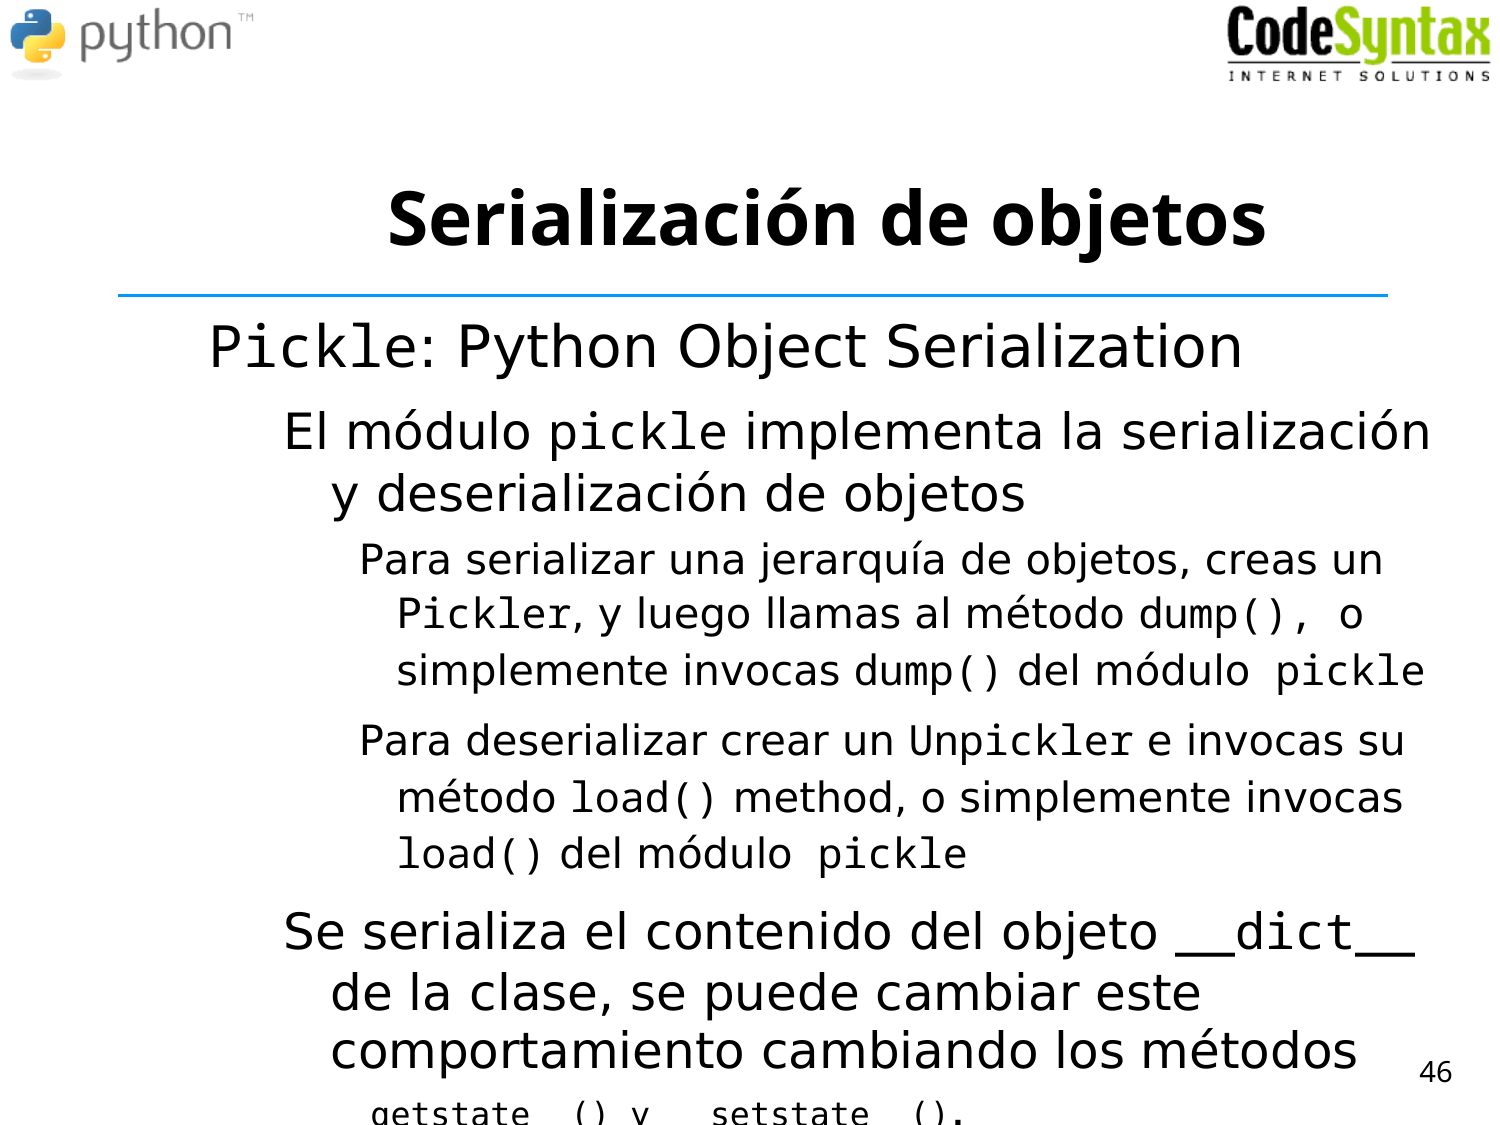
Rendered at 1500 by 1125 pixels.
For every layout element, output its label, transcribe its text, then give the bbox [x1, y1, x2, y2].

title Serialización de objetos [188, 35, 1468, 276]
list Pickle: Python Object Serialization El módulo pickle implementa la serialización y deserialización de objetos Para serializar una jerarquía de objetos, creas un Pickler, y luego llamas al método dump(), o simplemente invocas dump() del módulo pickle Para deserializar crear un Unpickler e invocas su método load() method, o simplemente invocas load() del módulo pickle Se serializa el contenido del objeto __dict__ de la clase, se puede cambiar este comportamiento cambiando los métodos __getstate__() y __setstate__(). [193, 302, 1469, 1118]
picture [1226, 5, 1500, 83]
picture [0, 0, 286, 92]
